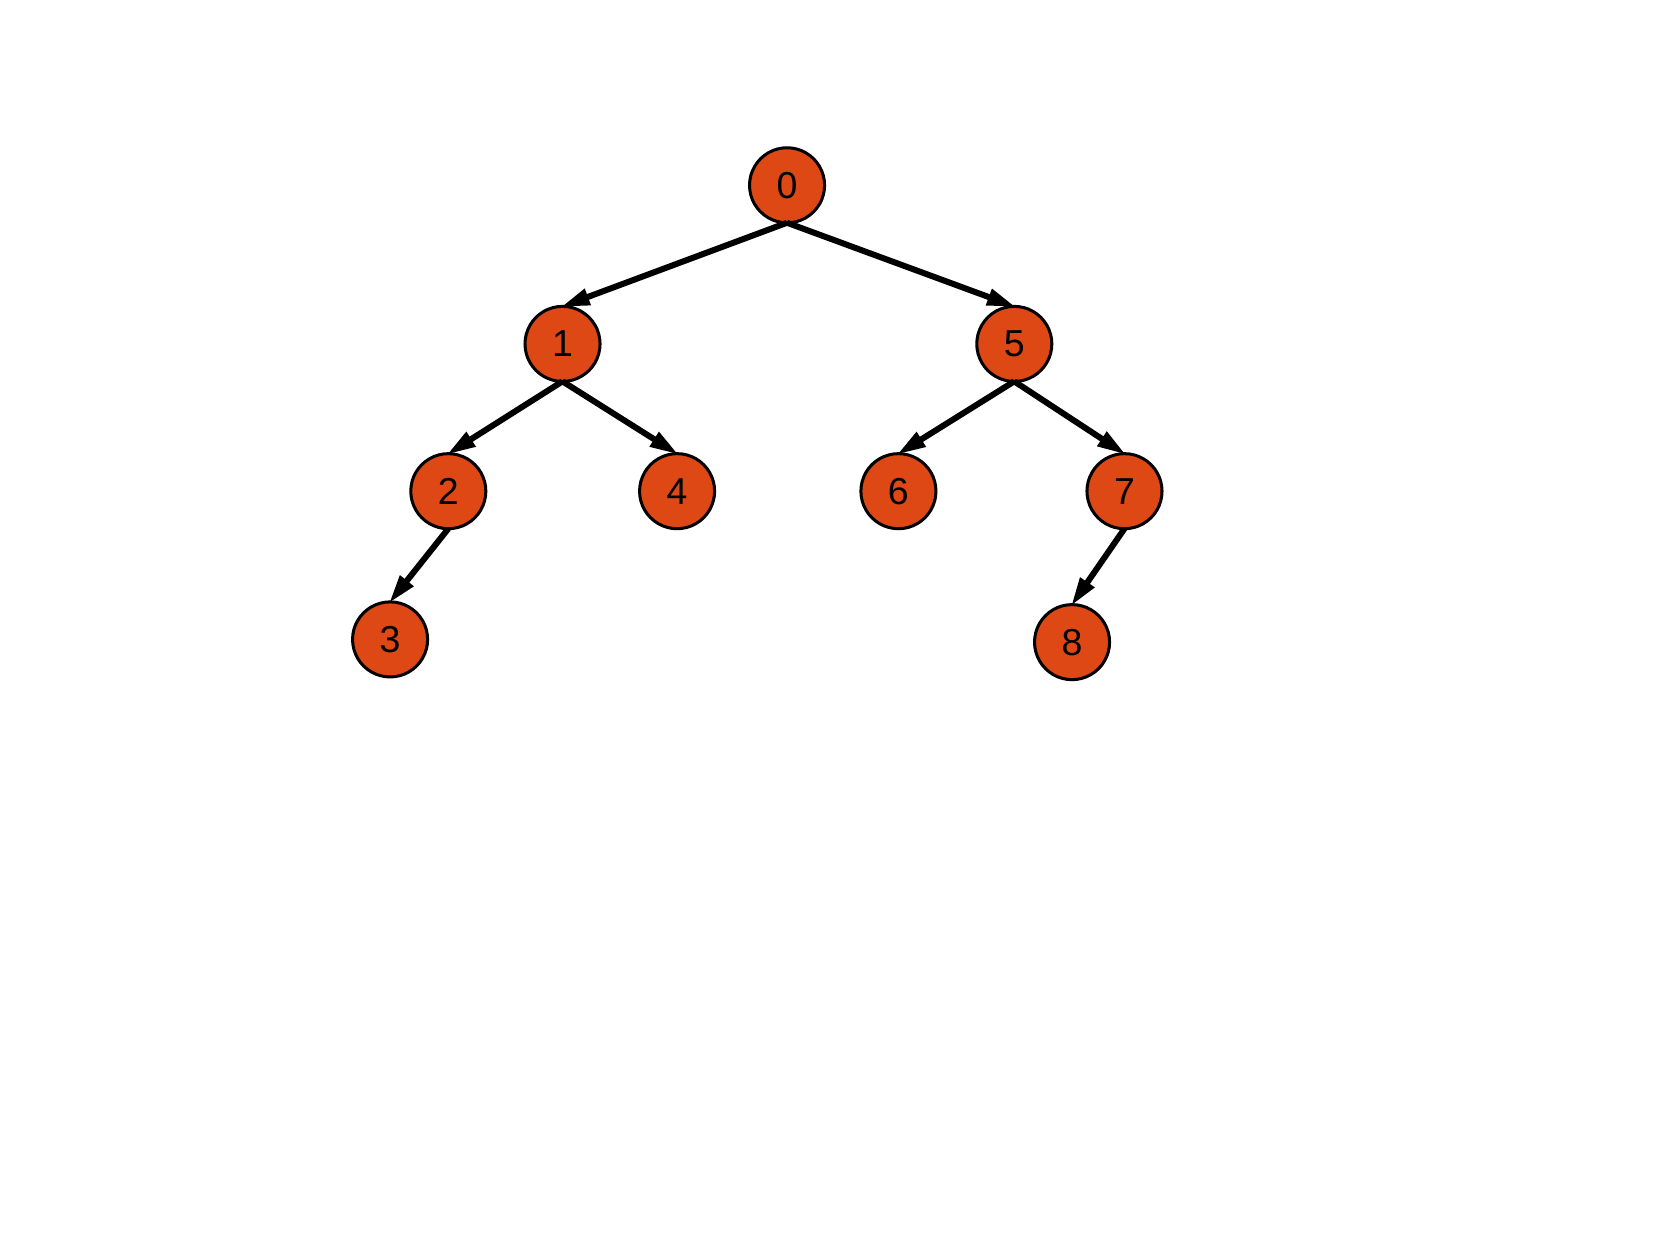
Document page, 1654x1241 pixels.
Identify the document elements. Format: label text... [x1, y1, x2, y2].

text_box 6 [860, 453, 936, 529]
text_box 1 [525, 306, 601, 381]
text_box 0 [749, 147, 825, 222]
text_box 3 [352, 601, 428, 677]
text_box 2 [410, 453, 486, 529]
text_box 5 [976, 306, 1052, 381]
text_box 4 [639, 453, 715, 529]
text_box 8 [1034, 604, 1110, 680]
text_box 7 [1086, 453, 1163, 529]
